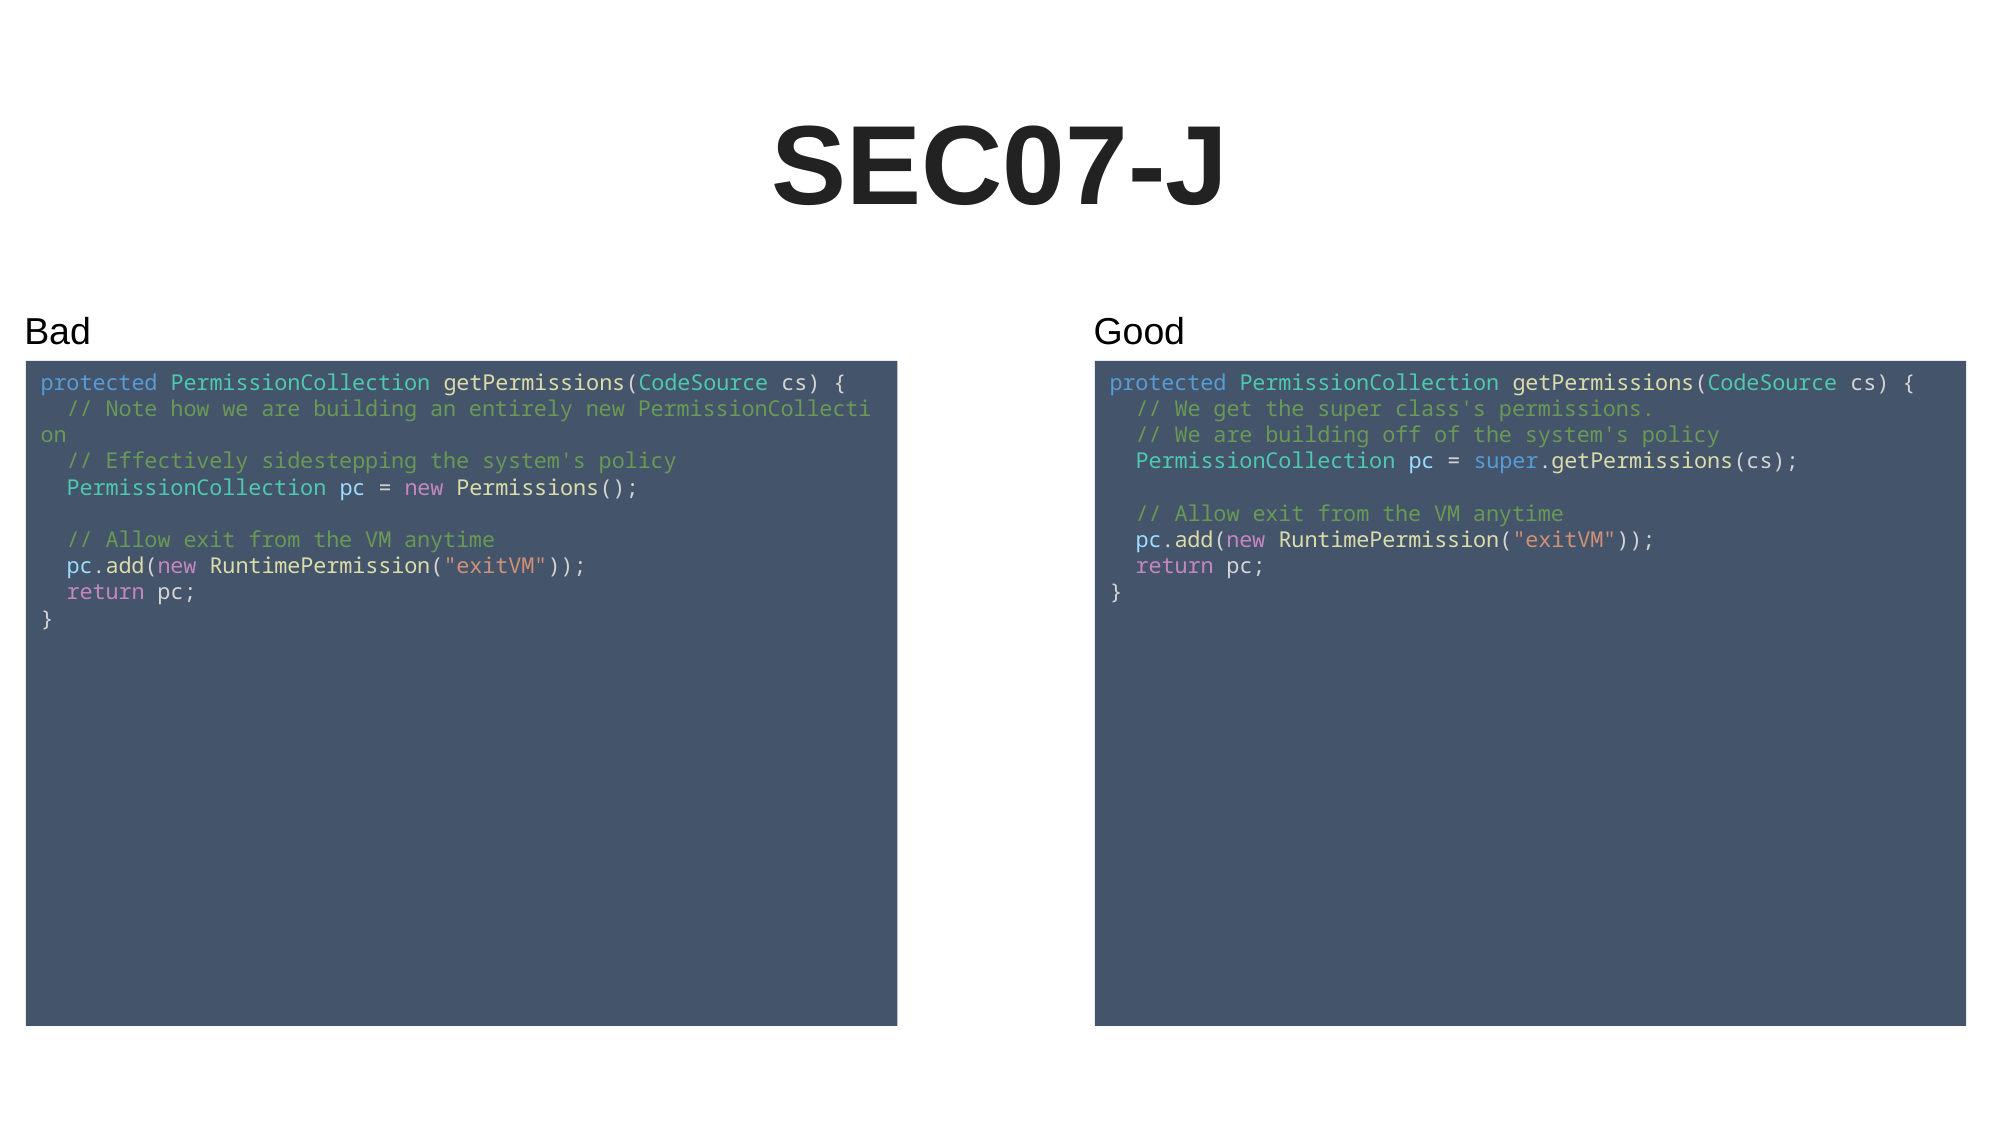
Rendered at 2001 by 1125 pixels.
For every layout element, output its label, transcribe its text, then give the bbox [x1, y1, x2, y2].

text_box Bad [9, 299, 377, 360]
text_box SEC07-J [137, 59, 1863, 278]
text_box protected PermissionCollection getPermissions(CodeSource cs) { // We get the super class's permissions. // We are building off of the system's policy PermissionCollection pc = super.getPermissions(cs); // Allow exit from the VM anytime pc.add(new RuntimePermission("exitVM")); return pc; } [1094, 360, 1967, 1026]
text_box Good [1078, 299, 1446, 360]
text_box protected PermissionCollection getPermissions(CodeSource cs) { // Note how we are building an entirely new PermissionCollection // Effectively sidestepping the system's policy PermissionCollection pc = new Permissions(); // Allow exit from the VM anytime pc.add(new RuntimePermission("exitVM")); return pc; } [25, 360, 898, 1026]
